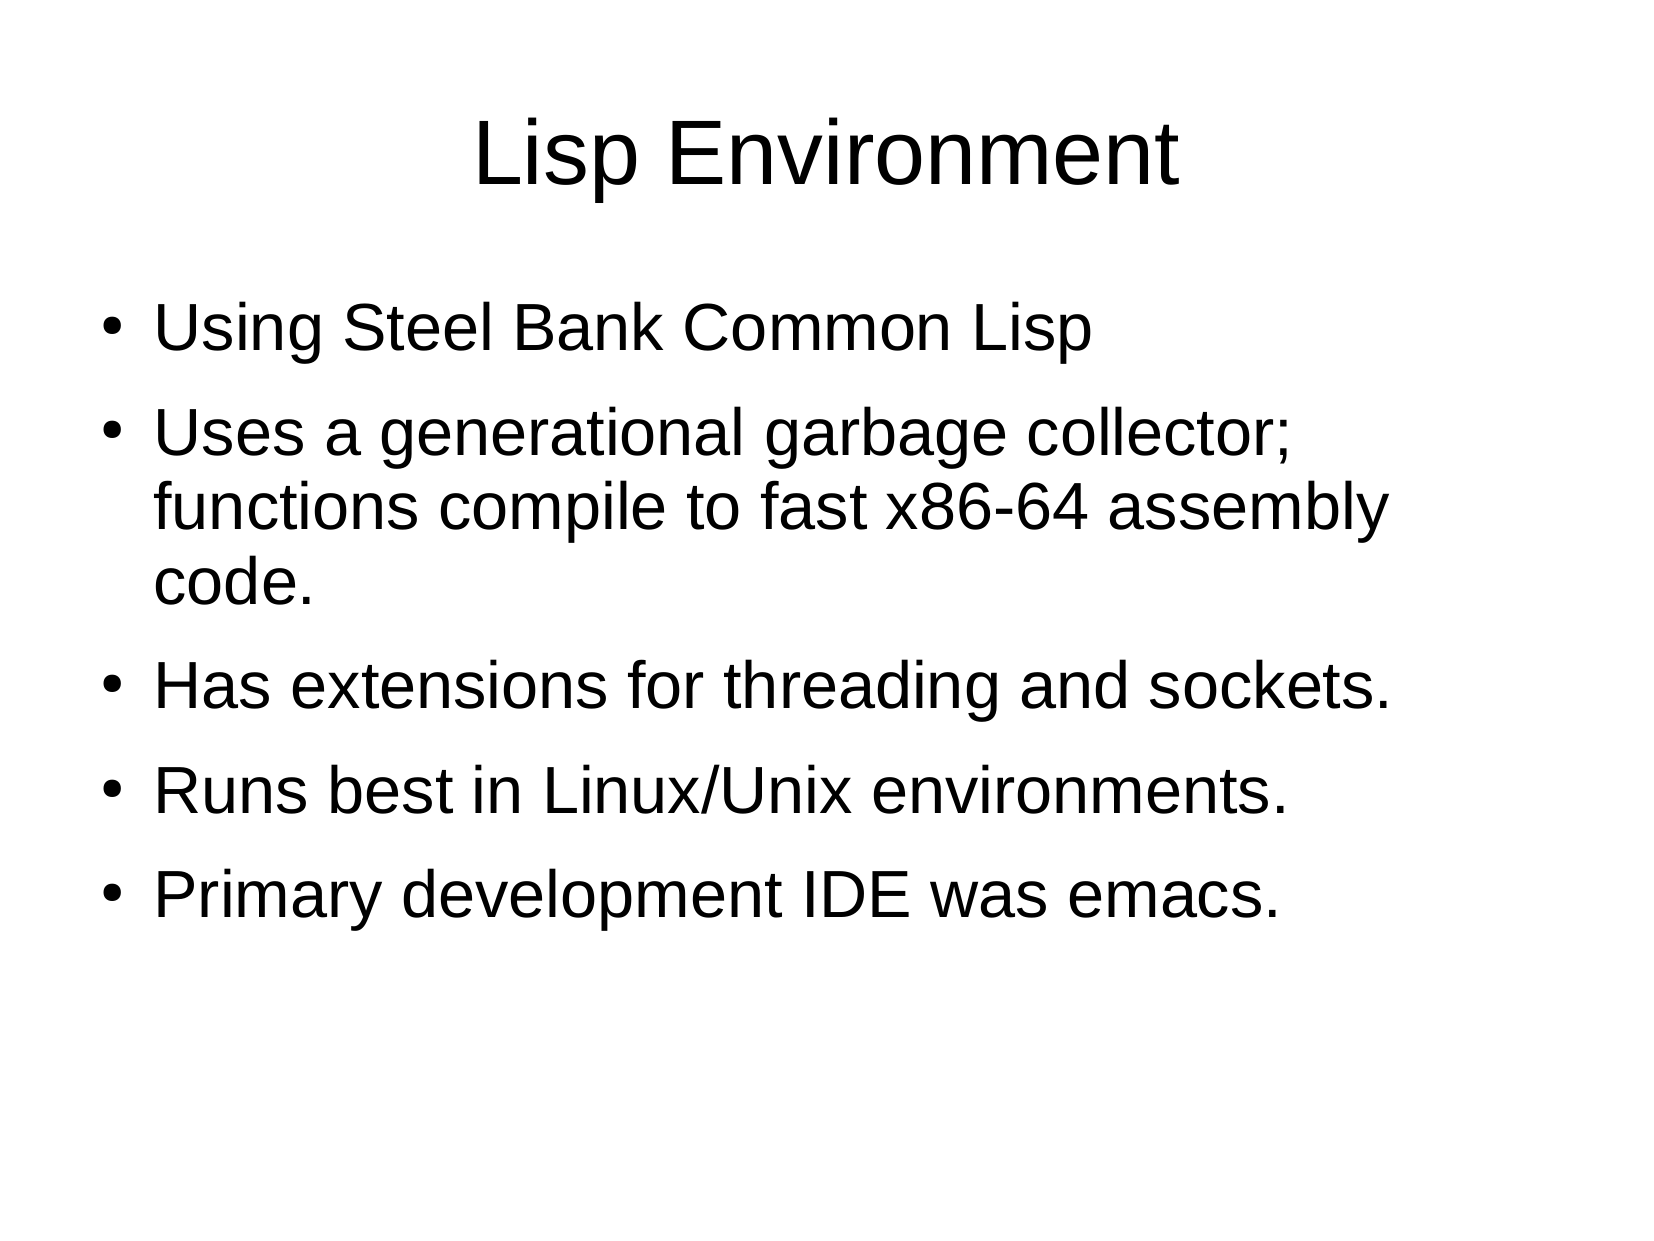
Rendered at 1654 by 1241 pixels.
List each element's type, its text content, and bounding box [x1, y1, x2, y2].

title Lisp Environment [82, 49, 1571, 257]
list Using Steel Bank Common Lisp Uses a generational garbage collector; functions compile to fast x86-64 assembly code. Has extensions for threading and sockets. Runs best in Linux/Unix environments. Primary development IDE was emacs. [82, 290, 1571, 1109]
